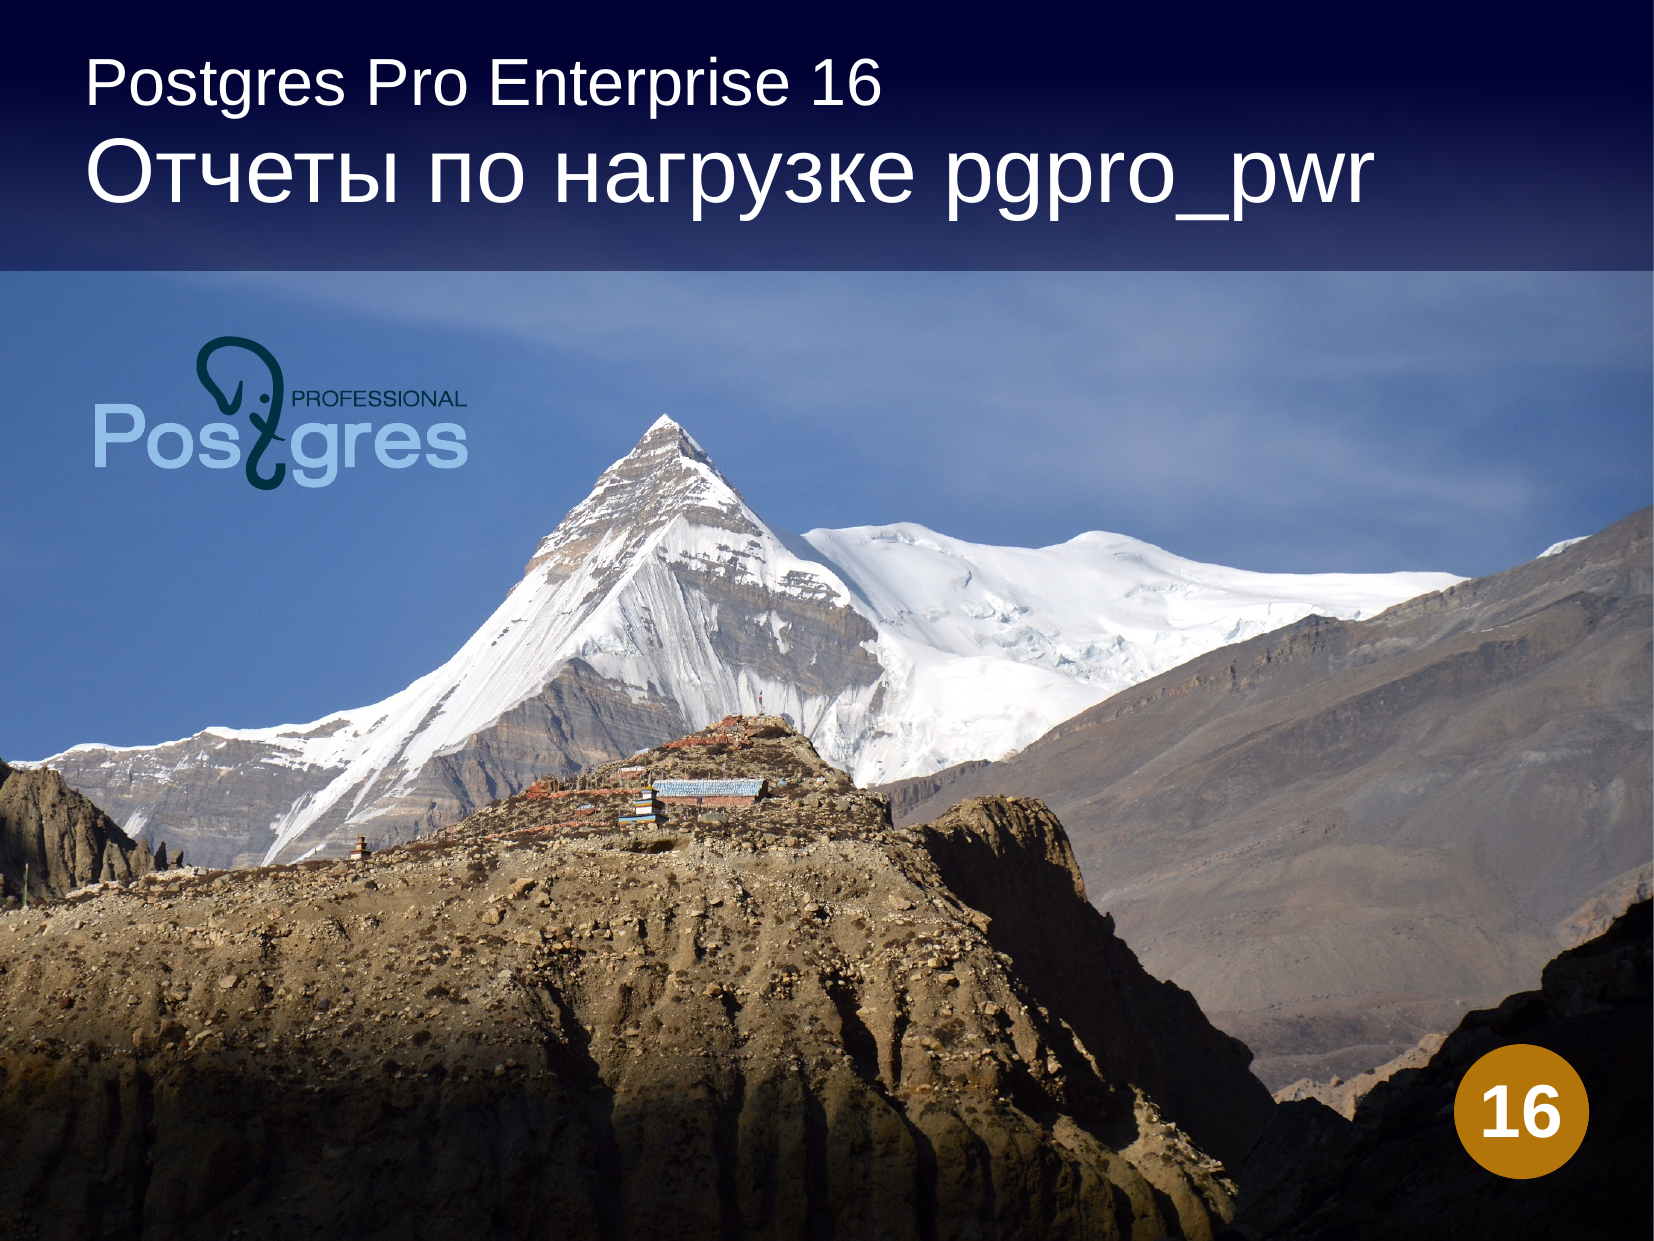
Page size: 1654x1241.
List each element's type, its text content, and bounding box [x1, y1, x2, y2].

title Postgres Pro Enterprise 16 Отчеты по нагрузке pgpro_pwr [84, 44, 1636, 251]
text_box 16 [1454, 1044, 1590, 1180]
picture [0, 271, 1654, 1241]
